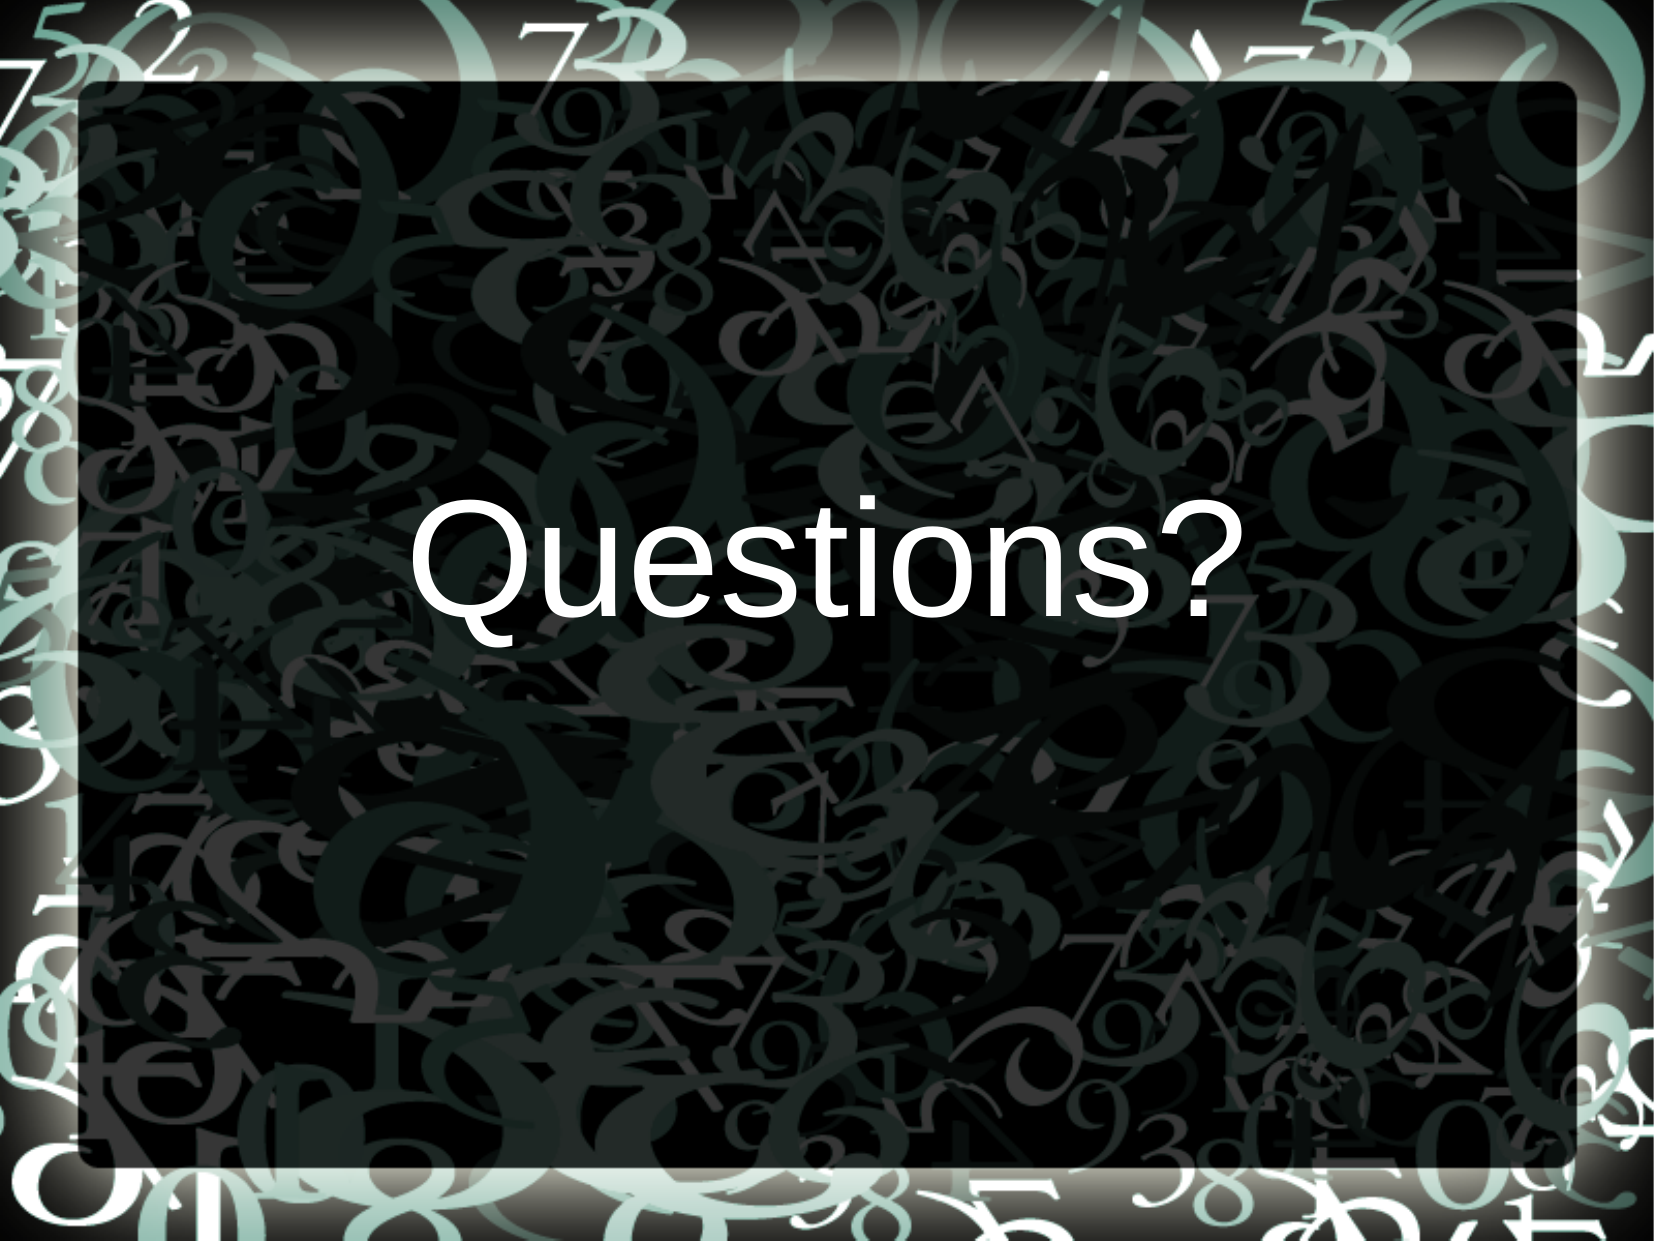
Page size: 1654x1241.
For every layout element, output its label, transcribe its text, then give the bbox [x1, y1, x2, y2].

picture [0, 0, 1654, 1241]
subtitle Questions? [82, 88, 1571, 1028]
